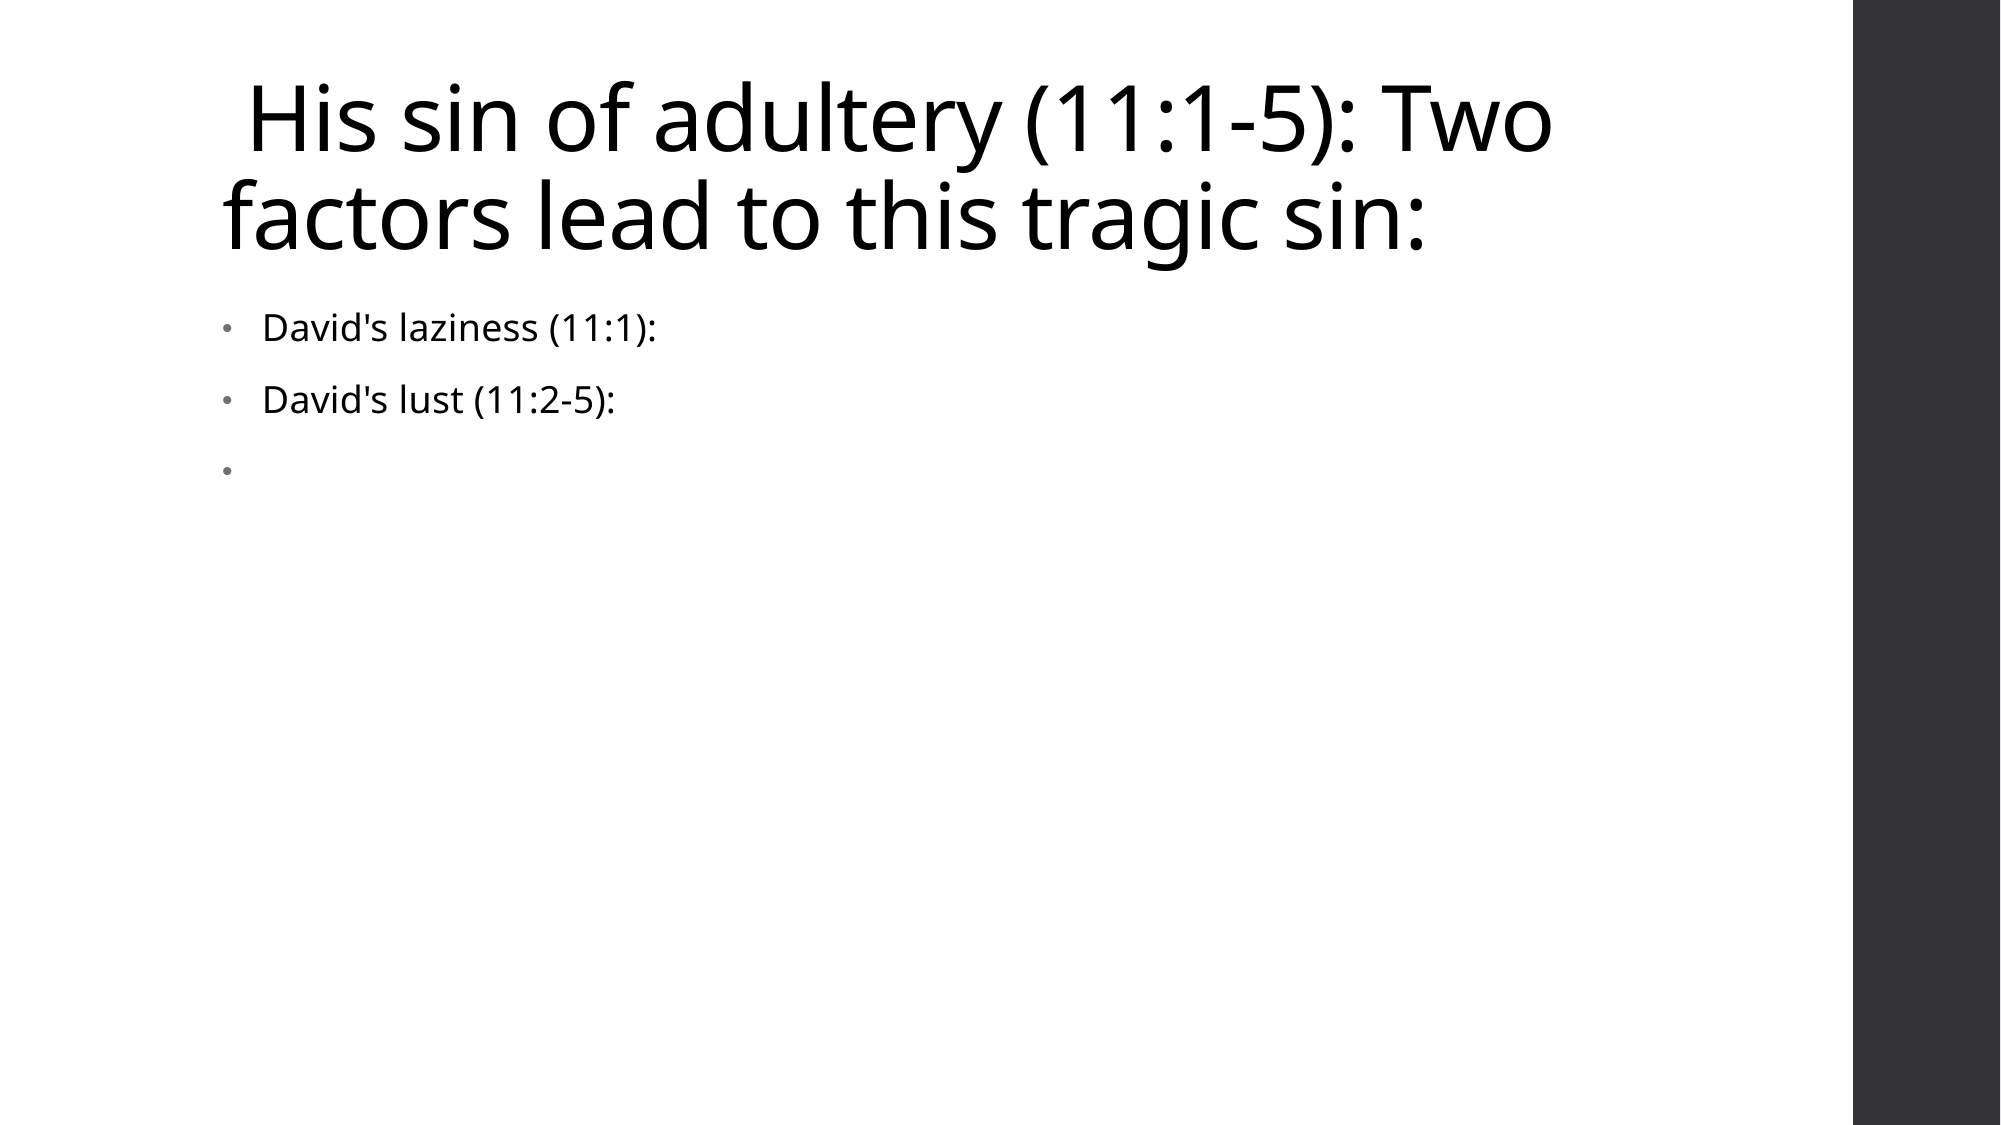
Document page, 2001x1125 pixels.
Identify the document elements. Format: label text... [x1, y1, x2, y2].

list David's laziness (11:1): David's lust (11:2-5): [206, 299, 1617, 1014]
title His sin of adultery (11:1-5): Two factors lead to this tragic sin: [206, 60, 1797, 278]
